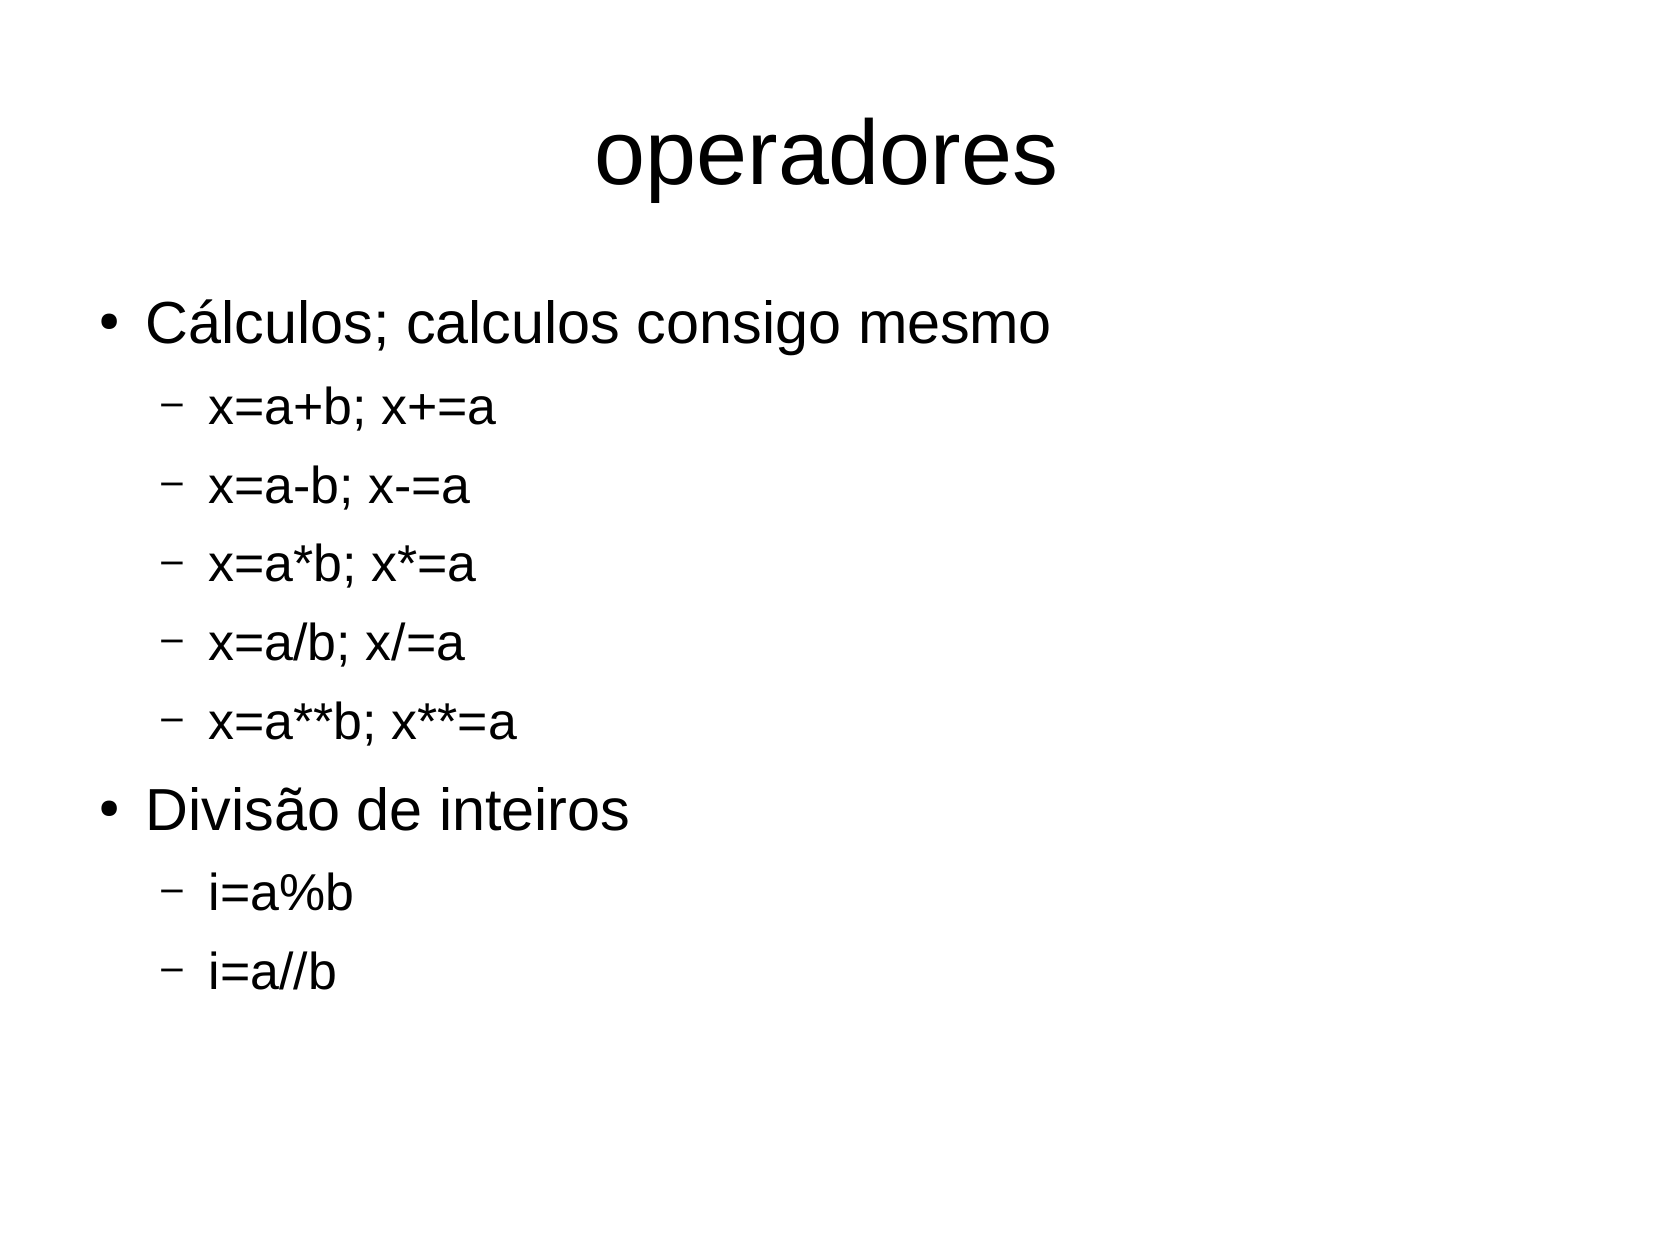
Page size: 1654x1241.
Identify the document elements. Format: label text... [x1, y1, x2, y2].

list Cálculos; calculos consigo mesmo x=a+b; x+=a x=a-b; x-=a x=a*b; x*=a x=a/b; x/=a x=a**b; x**=a Divisão de inteiros i=a%b i=a//b [82, 290, 1571, 1010]
title operadores [82, 49, 1571, 257]
